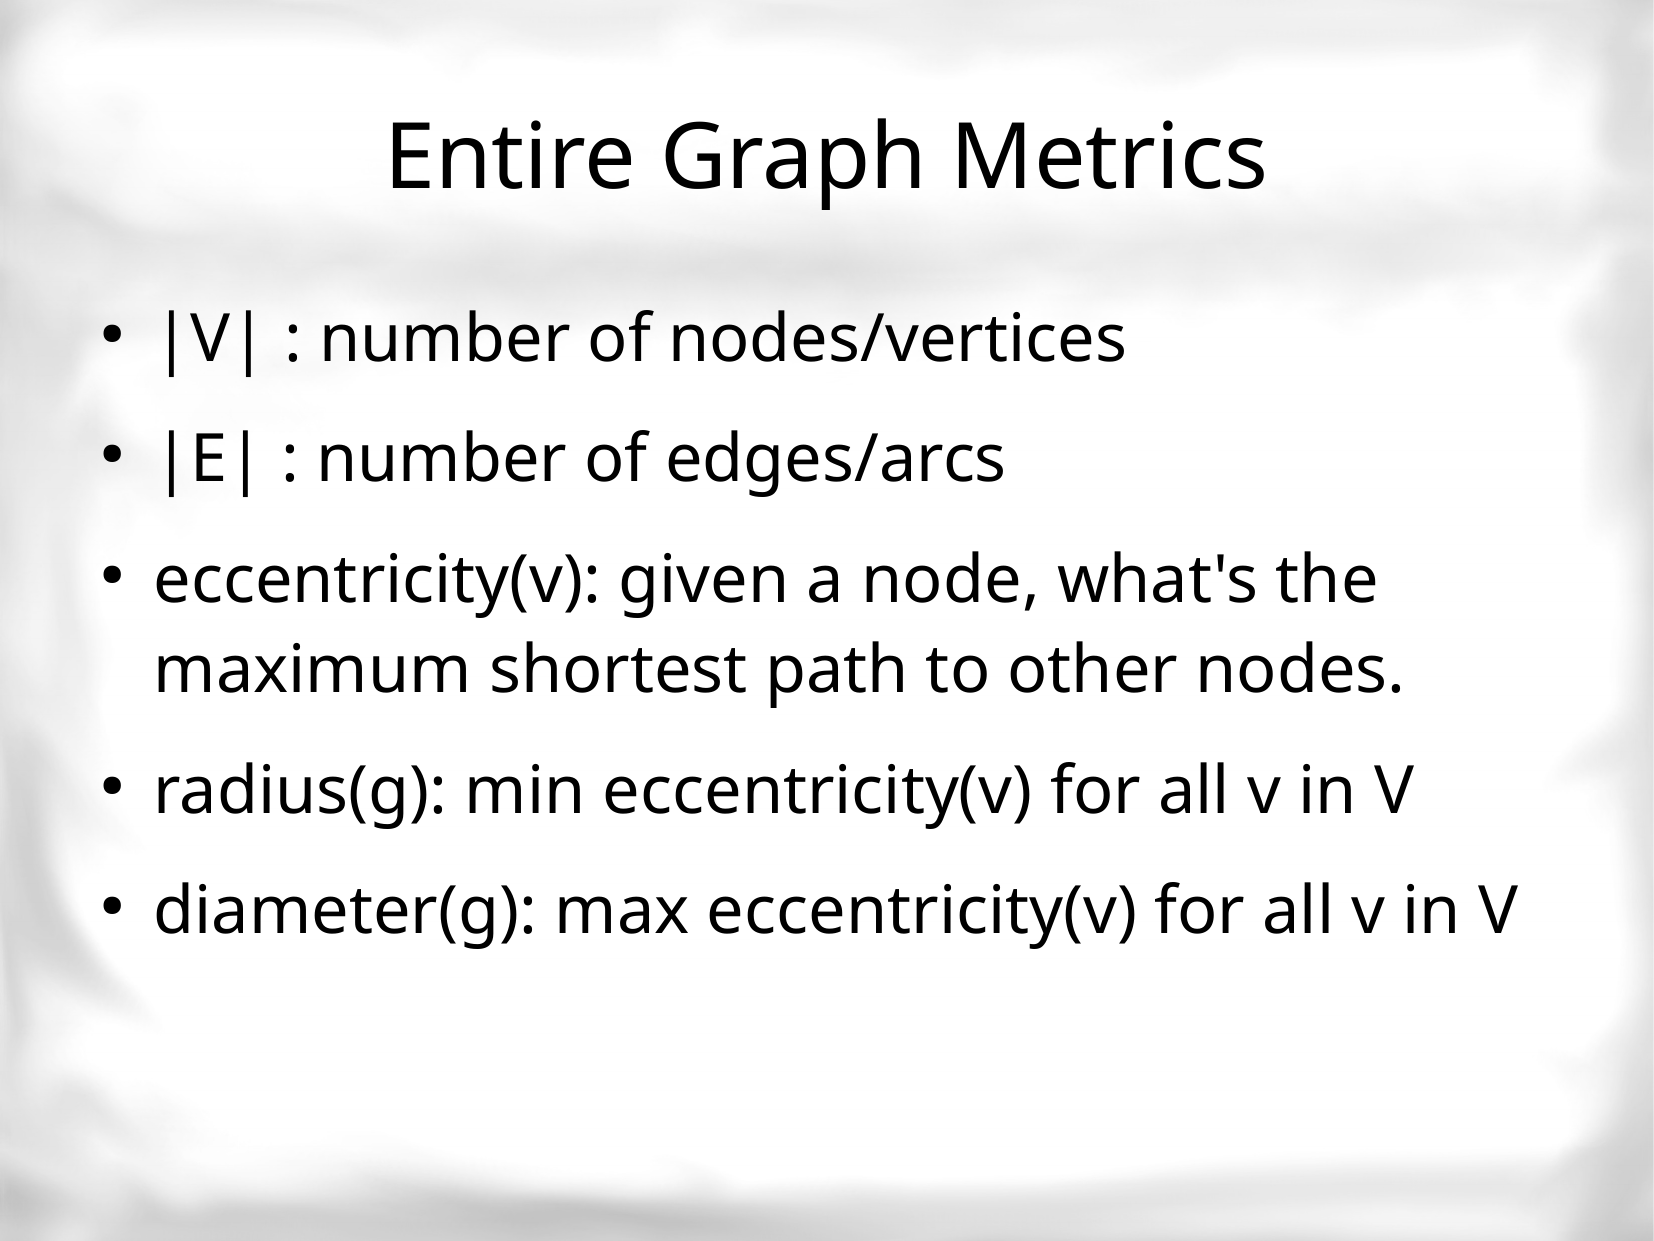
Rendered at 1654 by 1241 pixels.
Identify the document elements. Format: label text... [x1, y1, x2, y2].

list |V| : number of nodes/vertices |E| : number of edges/arcs eccentricity(v): given a node, what's the maximum shortest path to other nodes. radius(g): min eccentricity(v) for all v in V diameter(g): max eccentricity(v) for all v in V [82, 290, 1538, 1010]
title Entire Graph Metrics [82, 49, 1571, 257]
picture [0, 0, 1654, 1241]
